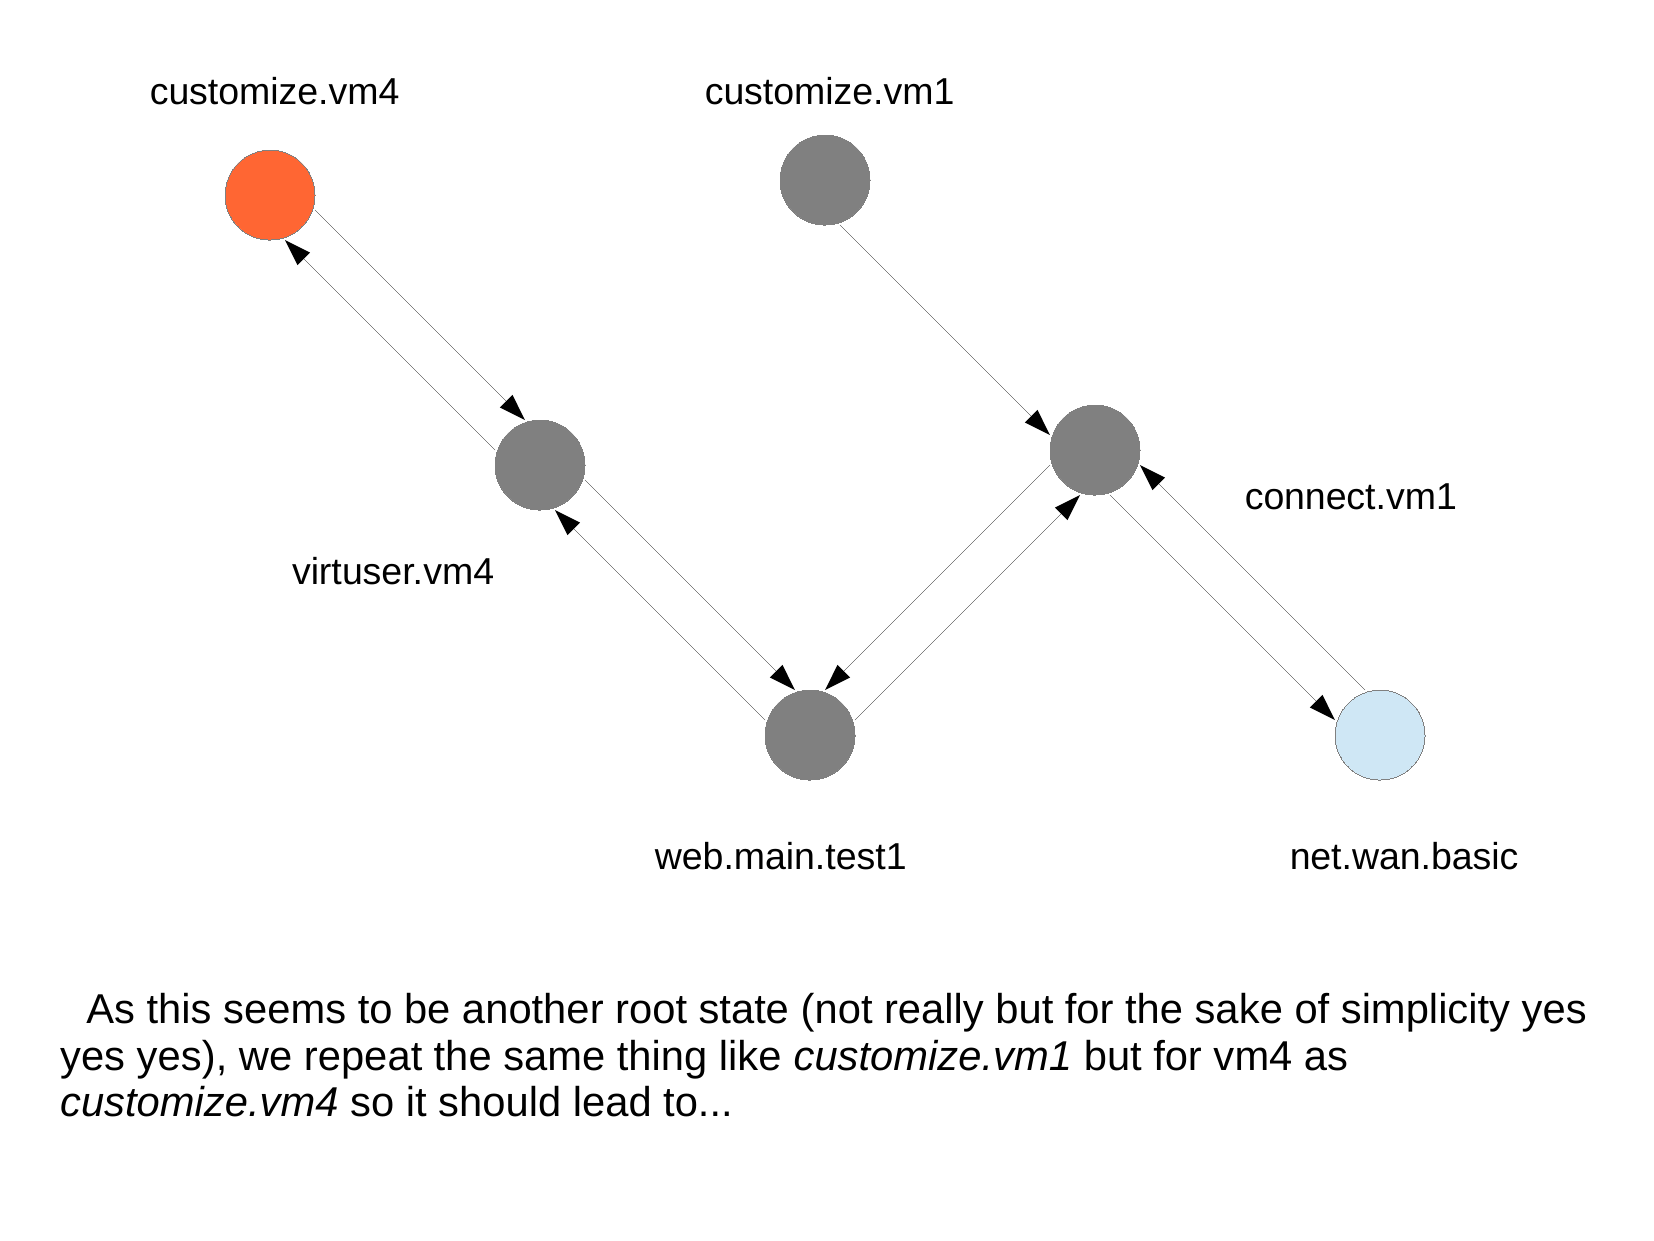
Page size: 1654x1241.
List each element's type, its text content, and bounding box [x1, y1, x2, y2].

text_box As this seems to be another root state (not really but for the sake of simplicity yes yes yes), we repeat the same thing like customize.vm1 but for vm4 as customize.vm4 so it should lead to... [60, 940, 1591, 1171]
text_box web.main.test1 [640, 828, 958, 886]
text_box [765, 690, 856, 781]
text_box [495, 420, 586, 511]
text_box connect.vm1 [1230, 468, 1545, 526]
text_box net.wan.basic [1275, 828, 1580, 886]
text_box [1050, 405, 1141, 496]
text_box [1335, 690, 1426, 781]
text_box customize.vm4 [135, 63, 456, 121]
text_box [780, 135, 871, 226]
text_box [225, 150, 316, 241]
text_box customize.vm1 [690, 63, 1011, 121]
text_box virtuser.vm4 [277, 543, 541, 601]
